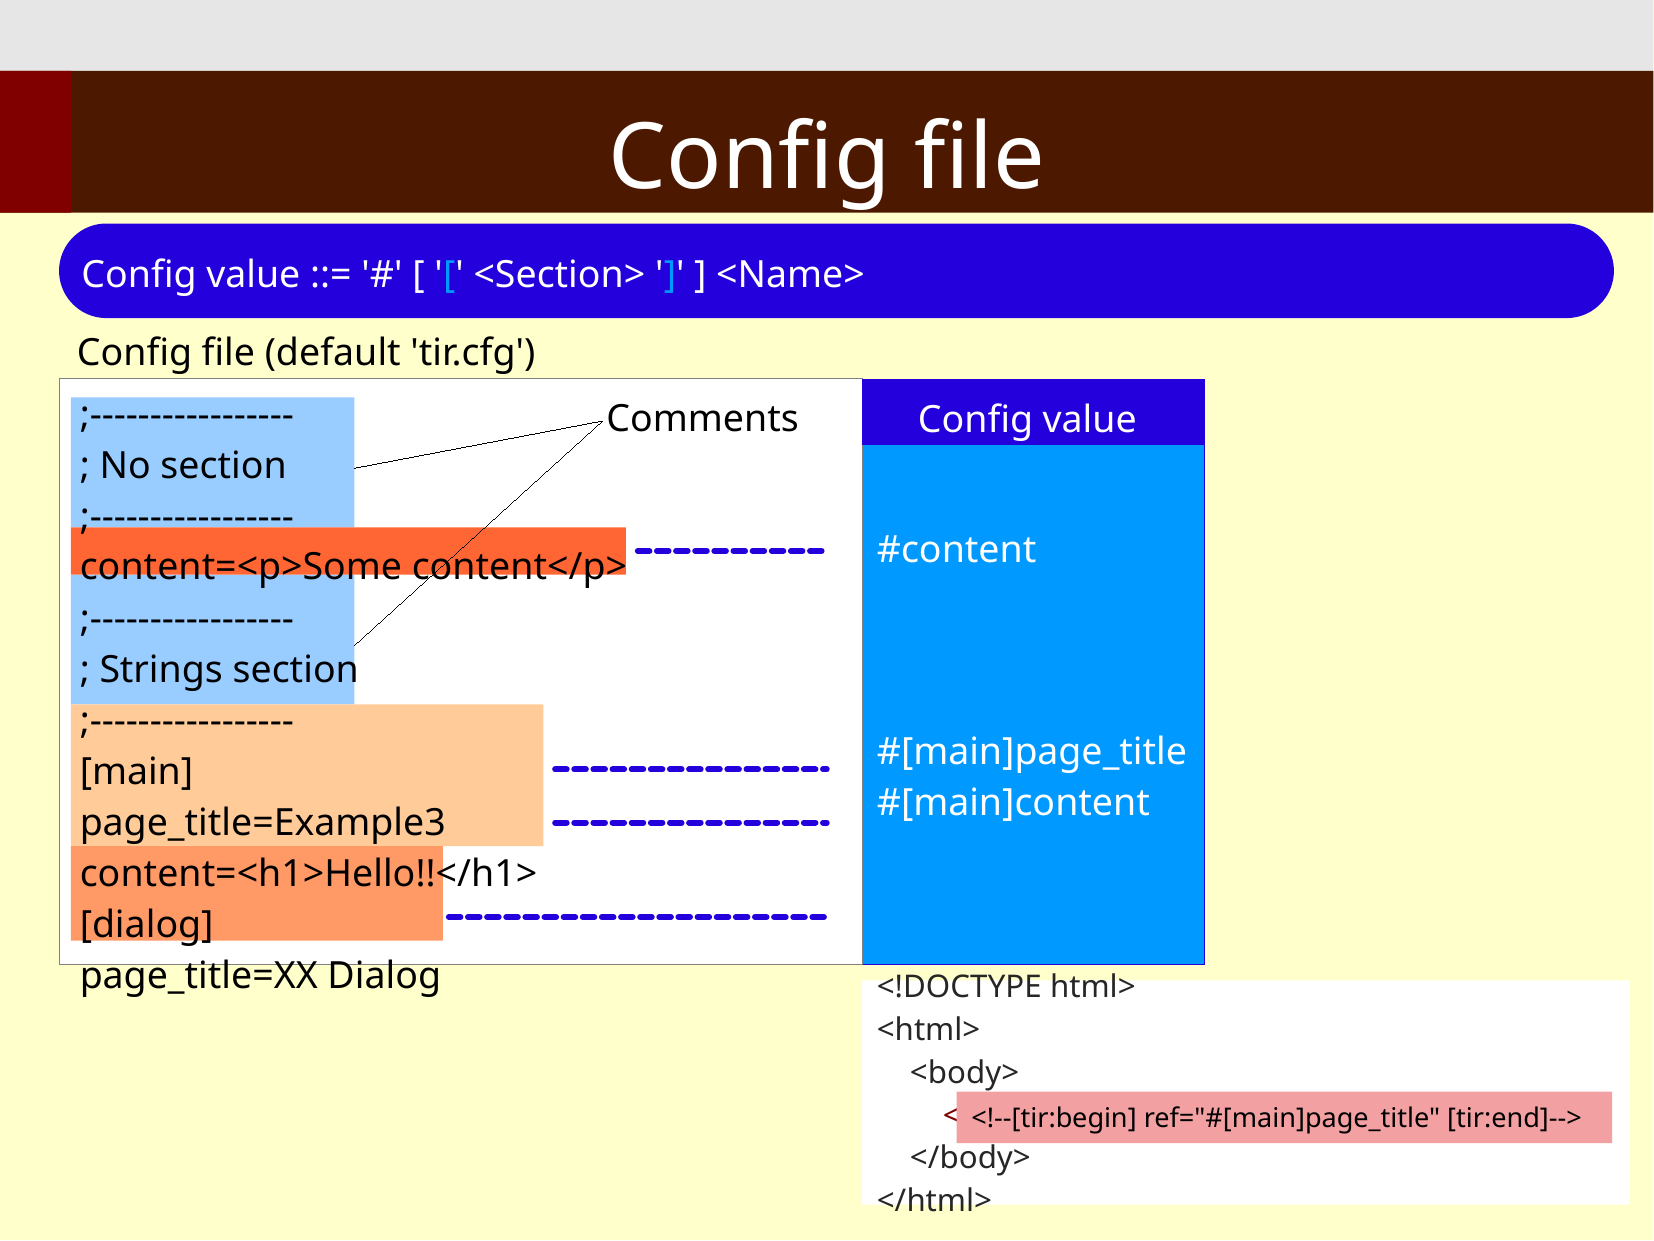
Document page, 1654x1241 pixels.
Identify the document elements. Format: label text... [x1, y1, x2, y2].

text_box <!DOCTYPE html> <html> <body> <!--[tir: </body> </html> [862, 980, 1630, 1205]
text_box Config file (default 'tir.cfg') [62, 318, 630, 379]
text_box #[main]page_title #[main]content [862, 717, 1205, 823]
text_box Config value ::= '#' [ '[' <Section> ']' ] <Name> [66, 240, 1638, 319]
text_box #content [862, 515, 1146, 576]
text_box [59, 378, 1205, 965]
title Config file [82, 49, 1572, 229]
text_box Comments [555, 384, 851, 445]
text_box Config value [874, 385, 1182, 446]
text_box [630, 378, 1205, 717]
text_box ;----------------- ; No section ;----------------- content=<p>Some content</p> ;----------------- ; Strings section ;----------------- [main] page_title=Example3 content=<h1>Hello!!</h1> [dialog] page_title=XX Dialog [64, 379, 875, 953]
text_box <!--[tir:begin] ref="#[main]page_title" [tir:end]--> [956, 1091, 1613, 1139]
text_box [70, 223, 1603, 240]
text_box [59, 246, 66, 296]
